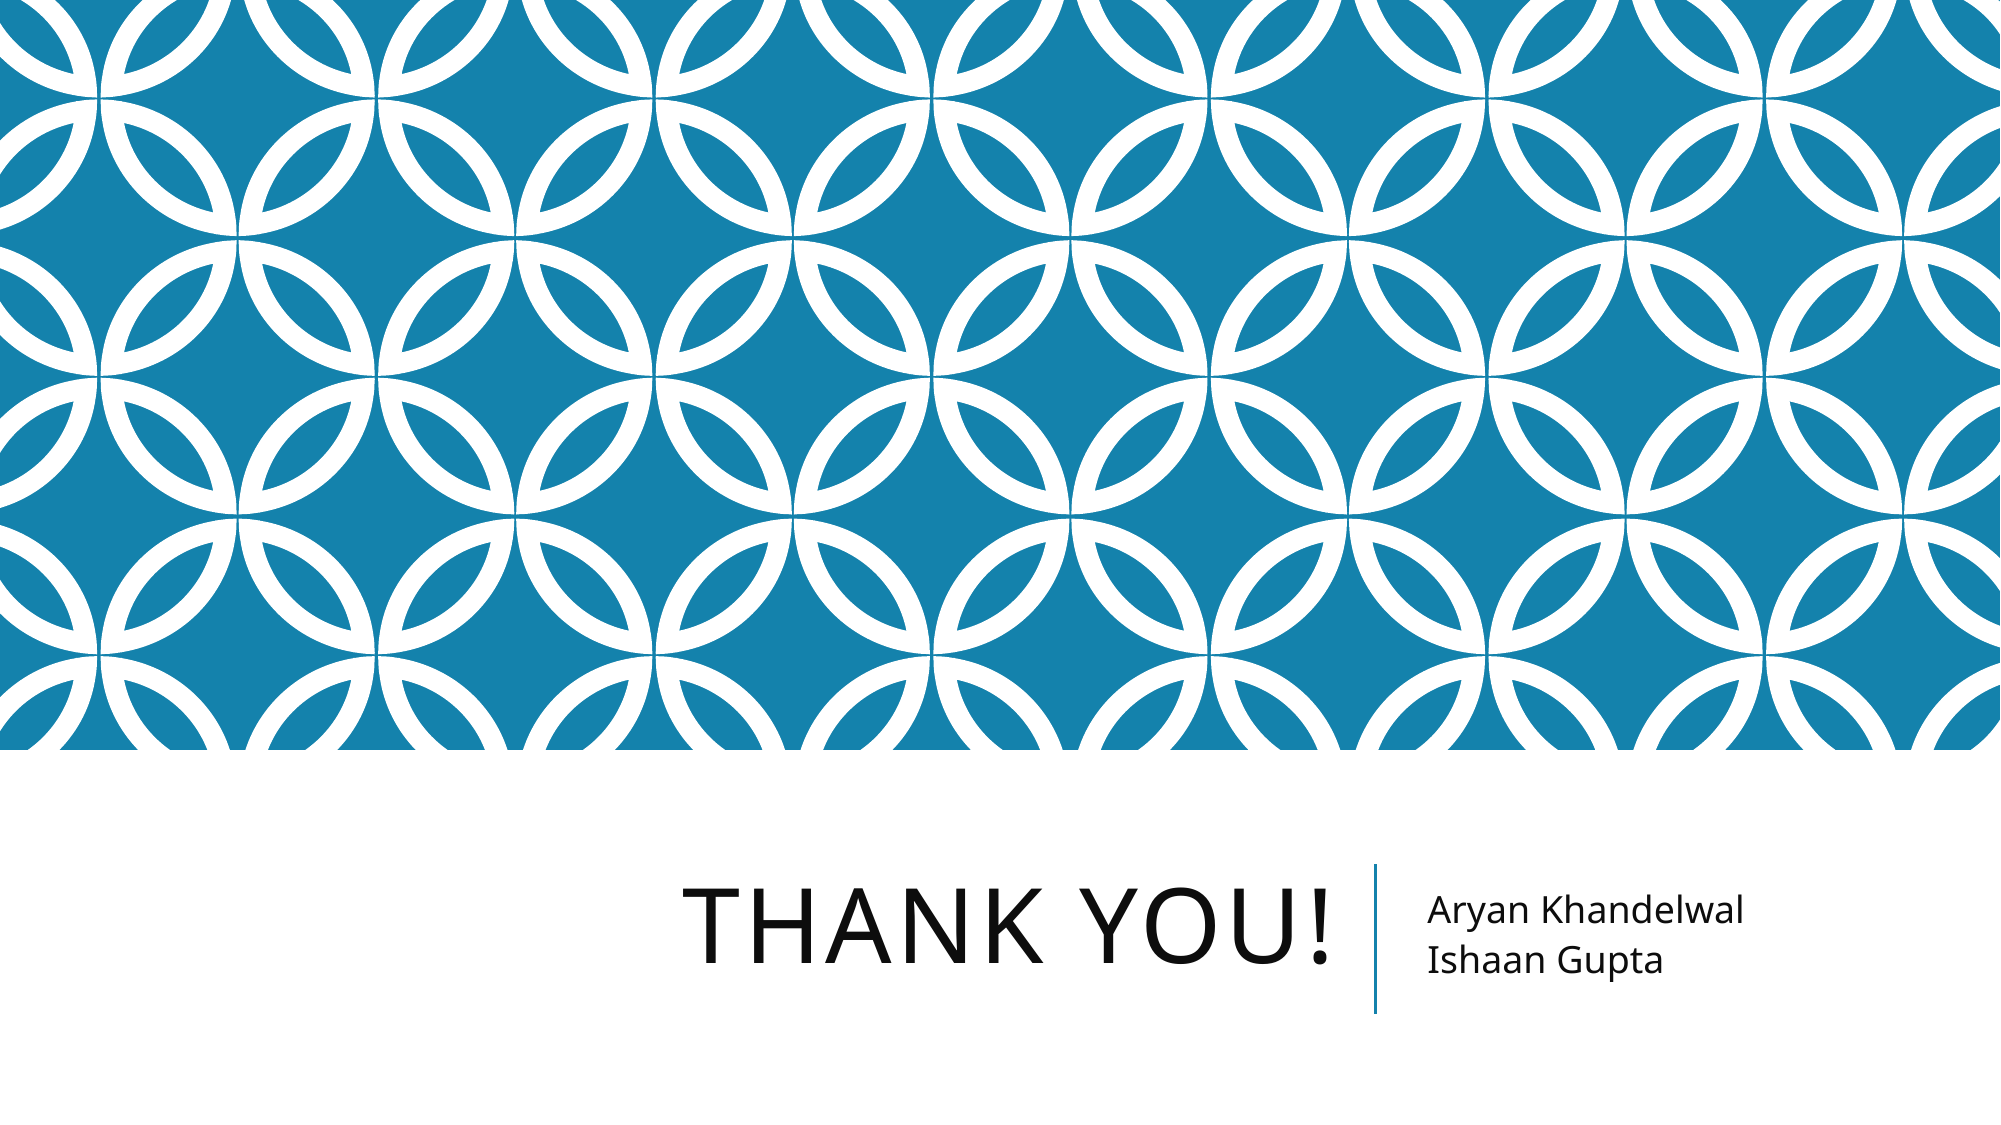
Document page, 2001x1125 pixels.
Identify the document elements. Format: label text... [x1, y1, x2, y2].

title Thank you! [75, 813, 1350, 1054]
subtitle Aryan Khandelwal Ishaan Gupta [1412, 813, 1938, 1054]
